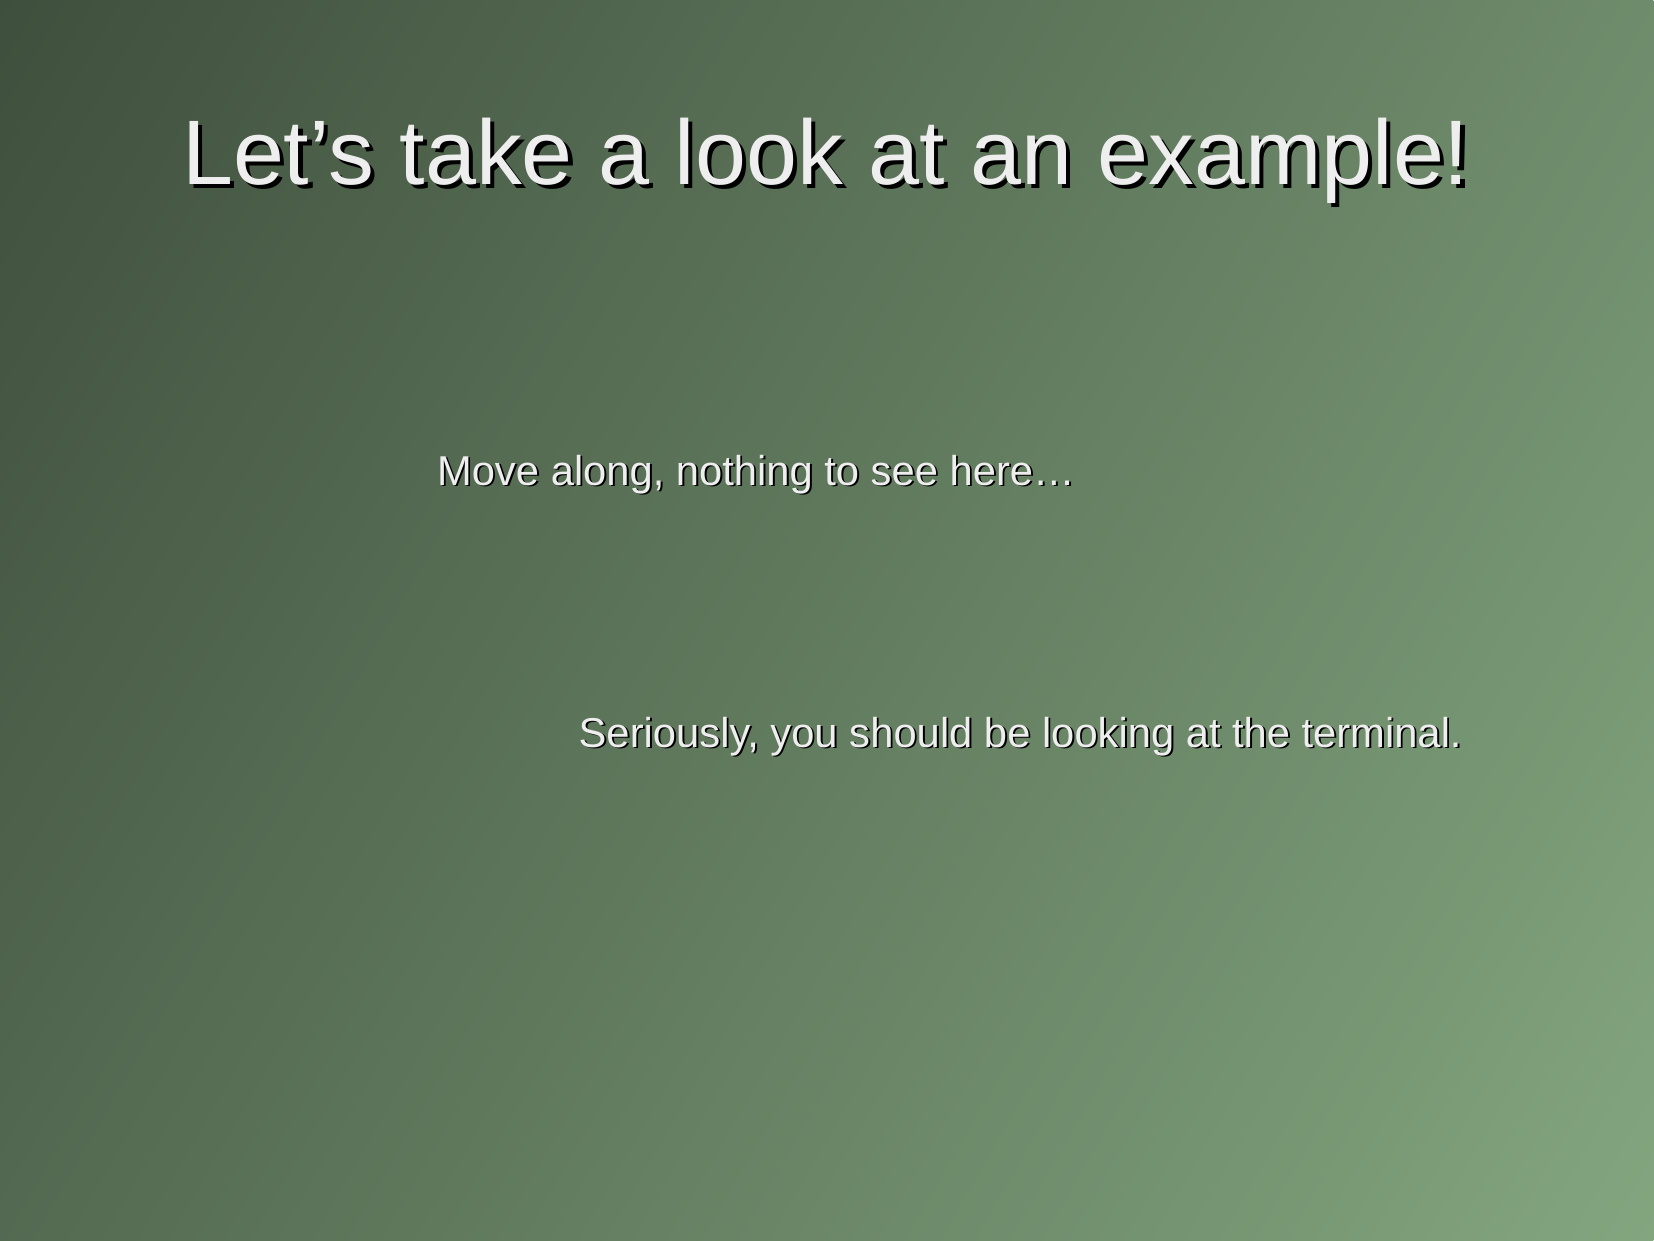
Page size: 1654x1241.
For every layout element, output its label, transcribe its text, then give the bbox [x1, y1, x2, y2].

list Move along, nothing to see here… Seriously, you should be looking at the terminal. [82, 290, 1571, 1010]
title Let’s take a look at an example! [82, 49, 1571, 257]
